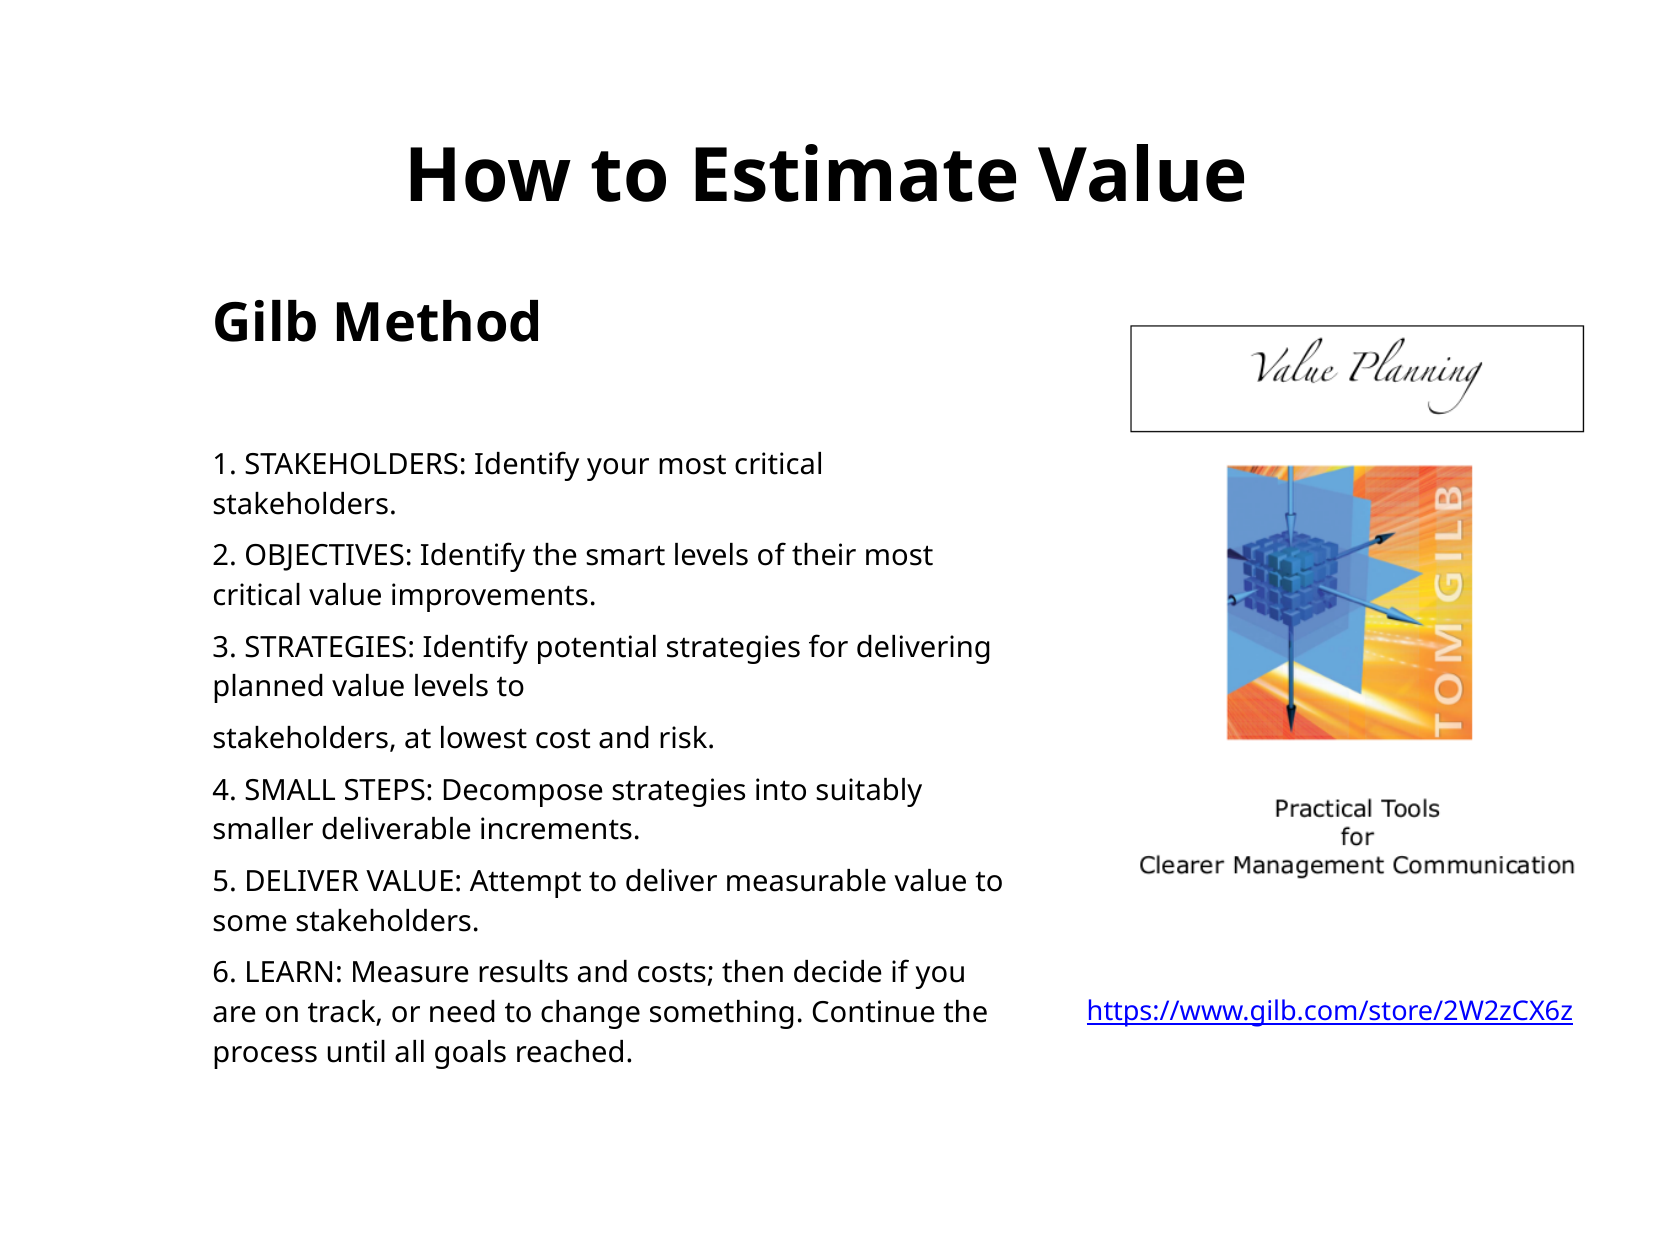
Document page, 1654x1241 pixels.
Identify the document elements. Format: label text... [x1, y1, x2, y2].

picture [1117, 307, 1610, 898]
text_box https://www.gilb.com/store/2W2zCX6z [1086, 992, 1595, 1066]
title How to Estimate Value [224, 37, 1430, 308]
text_box Gilb Method 1. STAKEHOLDERS: Identify your most critical stakeholders. 2. OBJECTIVES: Identify the smart levels of their most critical value improvements. 3. STRATEGIES: Identify potential strategies for delivering planned value levels to stakeholders, at lowest cost and risk. 4. SMALL STEPS: Decompose strategies into suitably smaller deliverable increments. 5. DELIVER VALUE: Attempt to deliver measurable value to some stakeholders. 6. LEARN: Measure results and costs; then decide if you are on track, or need to change something. Continue the process until all goals reached. [212, 283, 1016, 1040]
